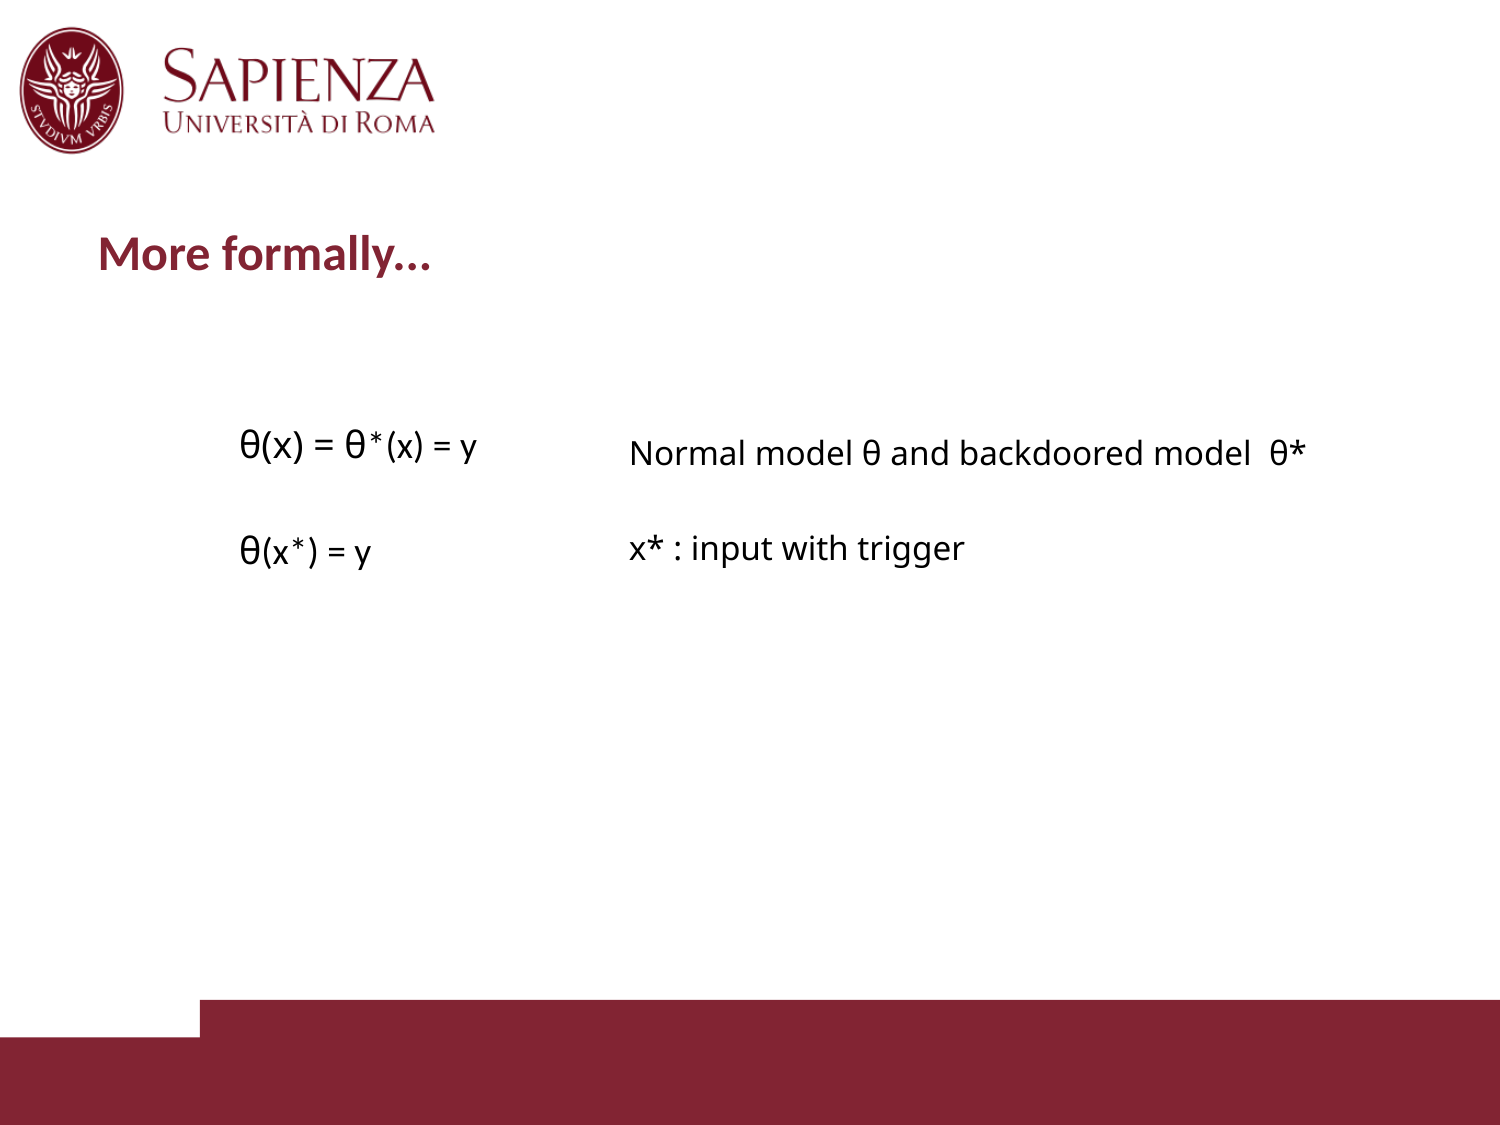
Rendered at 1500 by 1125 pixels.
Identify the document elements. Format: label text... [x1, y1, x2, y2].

text_box More formally... [82, 212, 1300, 296]
text_box x* : input with trigger [614, 519, 1430, 638]
text_box Normal model θ and backdoored model θ* [614, 425, 1430, 519]
text_box θ(x) = θ*(x) = y [224, 413, 544, 519]
text_box θ(x*) = y [224, 519, 544, 638]
